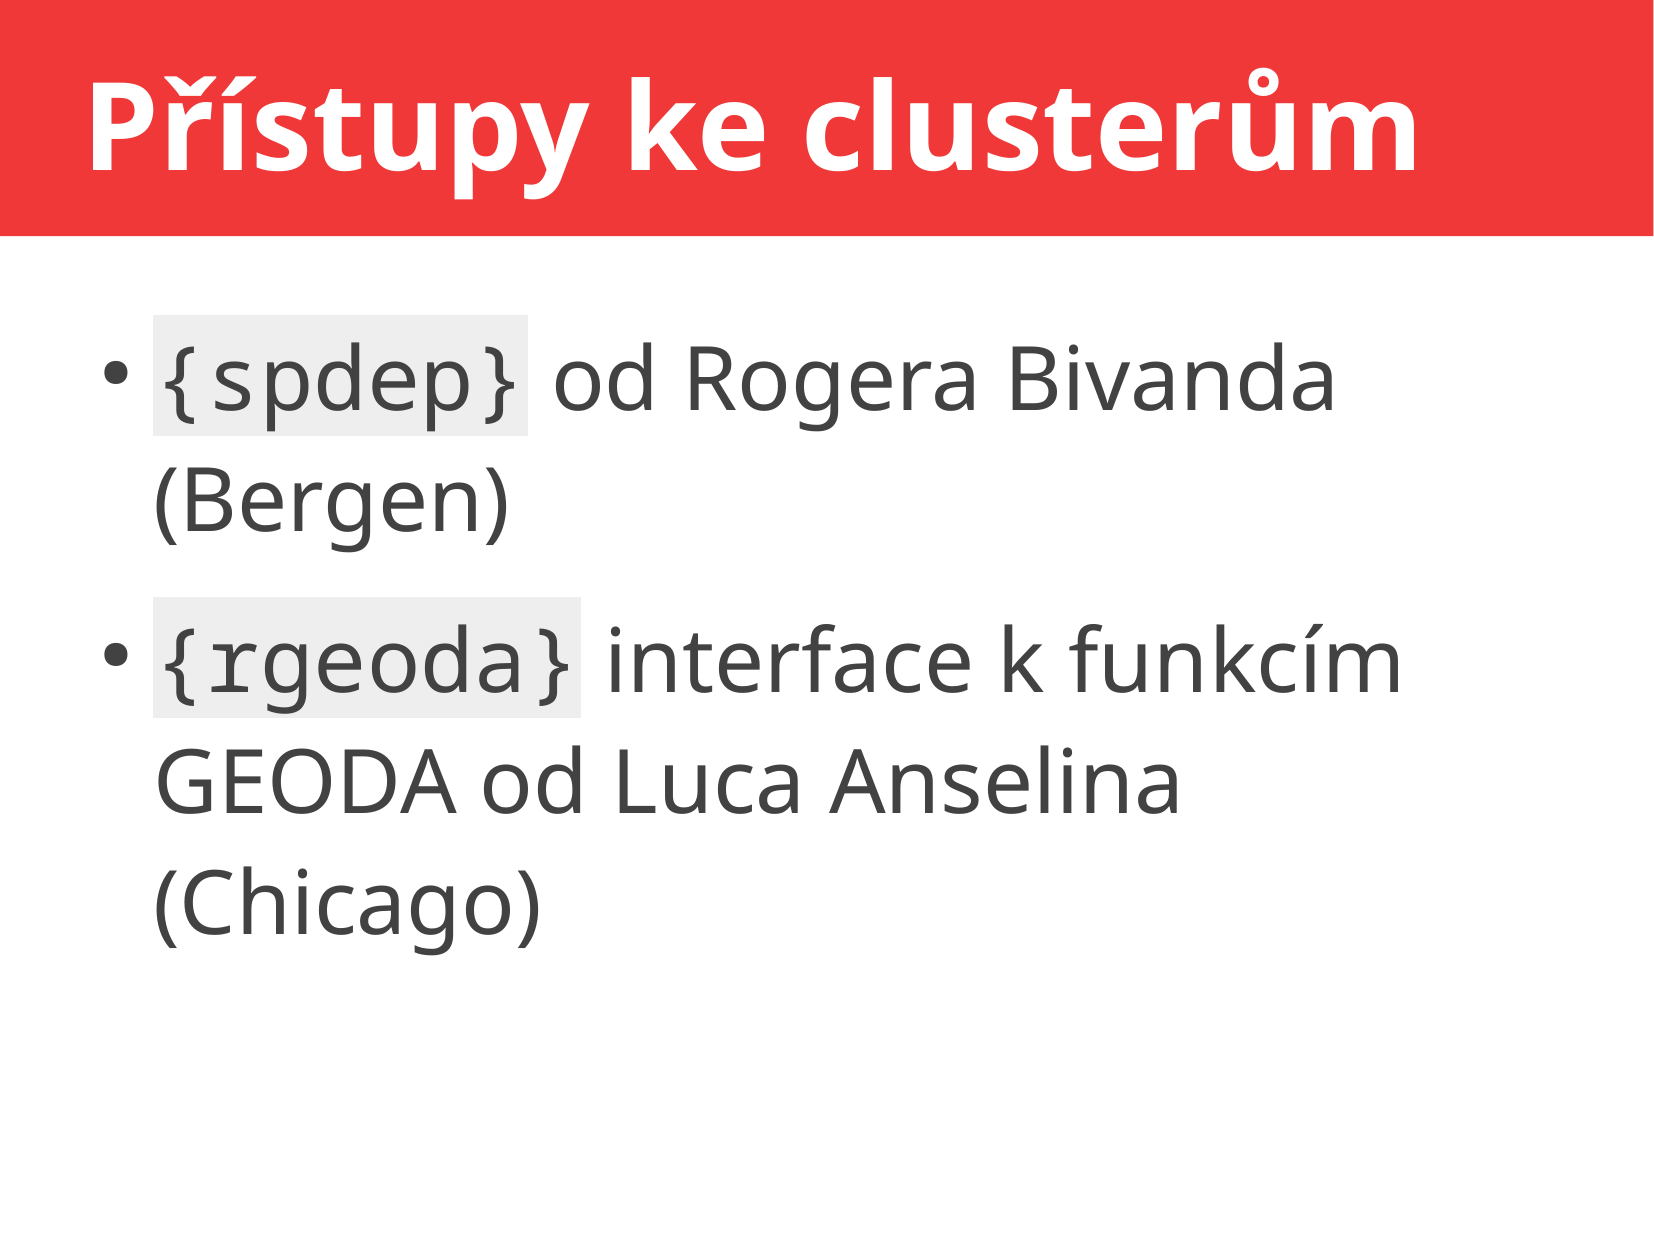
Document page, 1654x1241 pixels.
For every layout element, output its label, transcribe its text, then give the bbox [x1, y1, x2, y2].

list {spdep} od Rogera Bivanda (Bergen) {rgeoda} interface k funkcím GEODA od Luca Anselina (Chicago) [82, 314, 1563, 1080]
title Přístupy ke clusterům [82, 19, 1571, 227]
